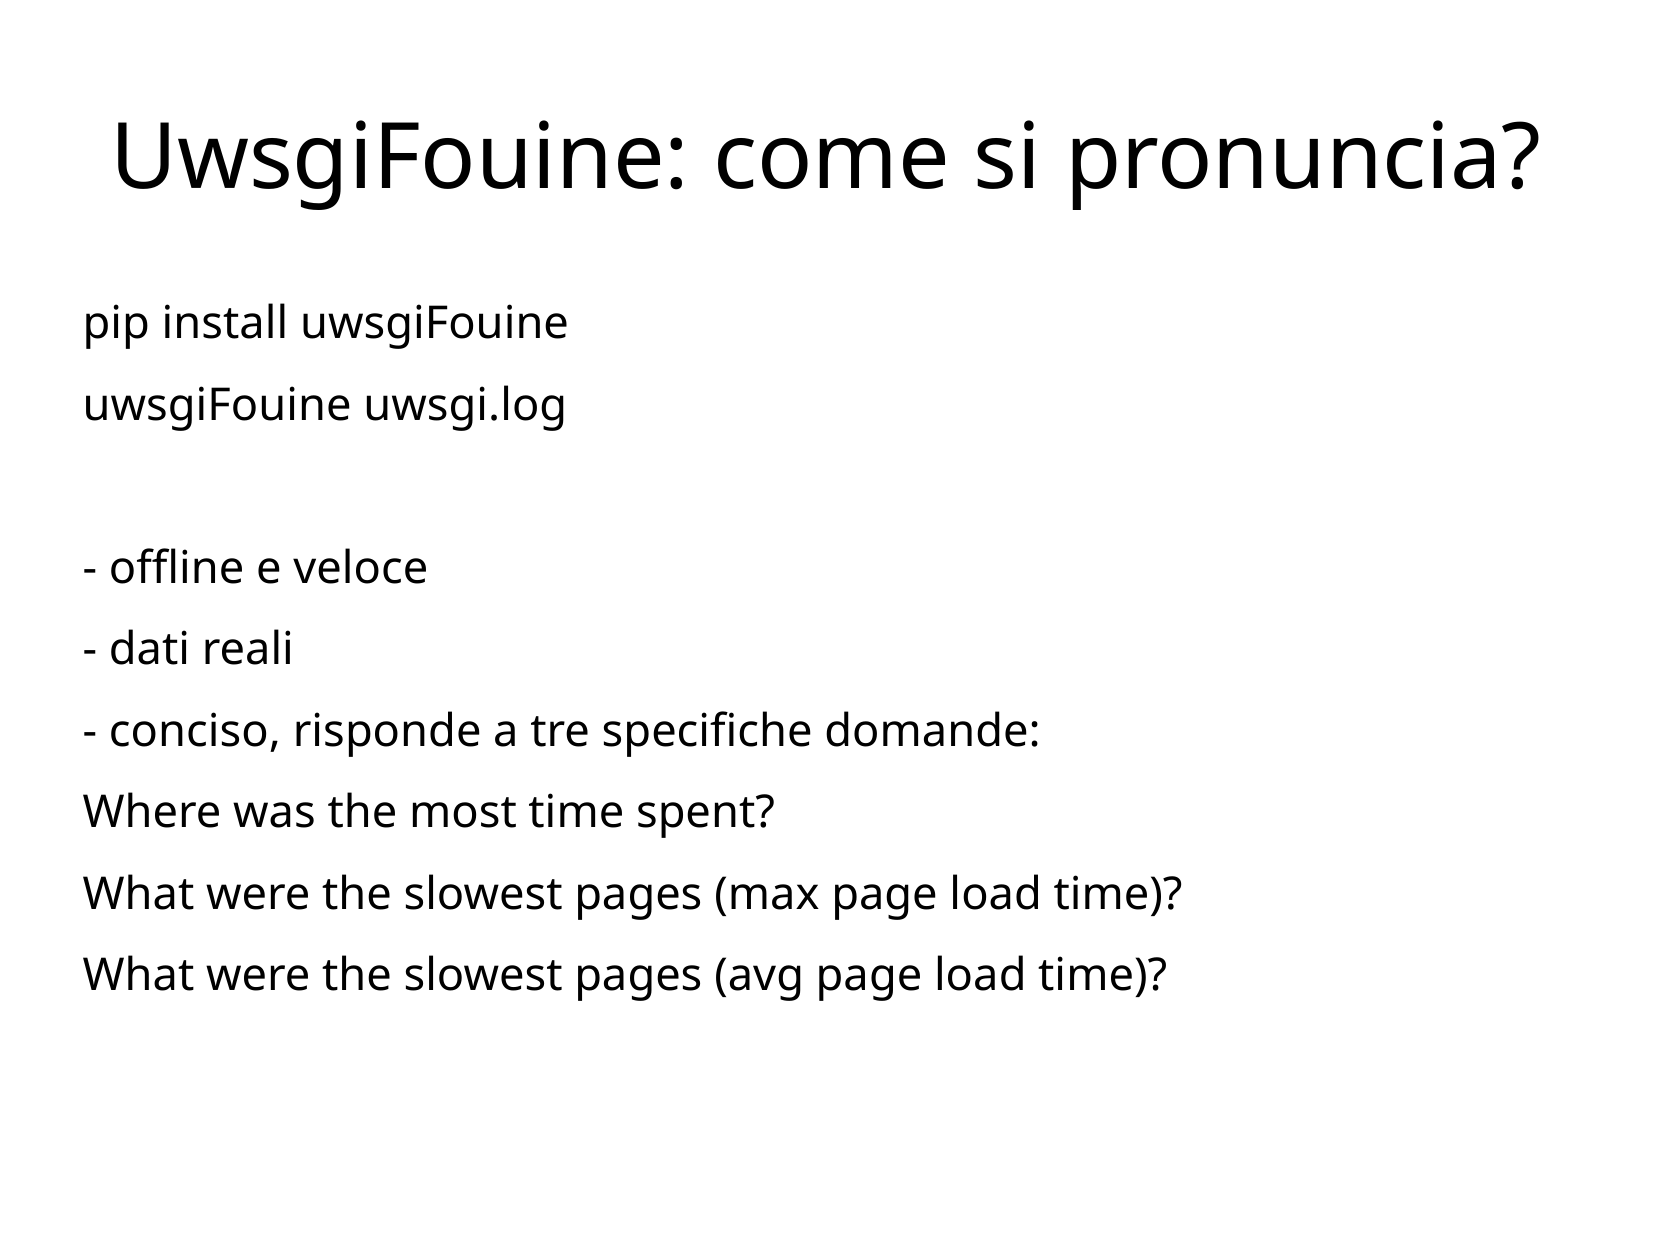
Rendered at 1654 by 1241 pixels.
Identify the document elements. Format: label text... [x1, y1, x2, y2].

list pip install uwsgiFouine uwsgiFouine uwsgi.log - offline e veloce - dati reali - conciso, risponde a tre specifiche domande: Where was the most time spent? What were the slowest pages (max page load time)? What were the slowest pages (avg page load time)? [82, 290, 1571, 1010]
title UwsgiFouine: come si pronuncia? [82, 49, 1571, 257]
